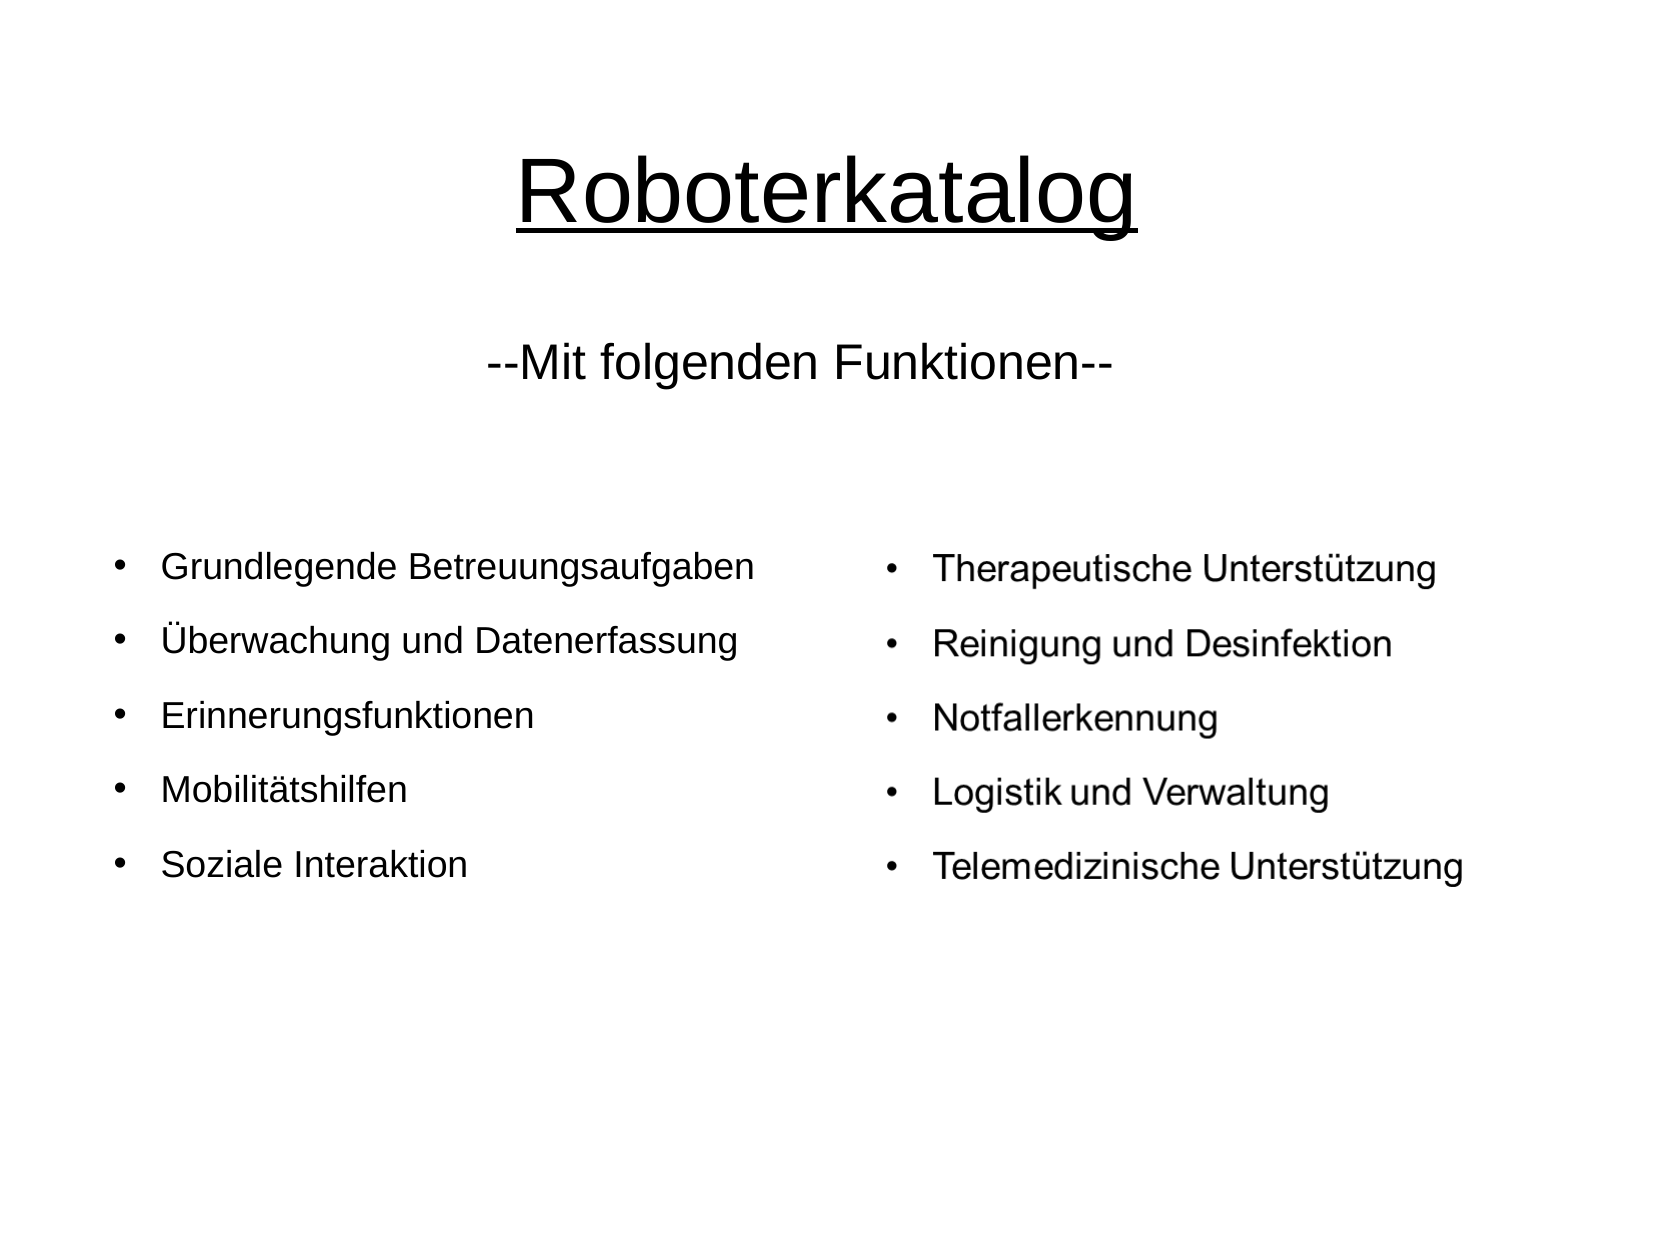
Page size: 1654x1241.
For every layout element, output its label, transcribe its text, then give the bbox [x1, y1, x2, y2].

picture [864, 532, 1487, 912]
list Grundlegende Betreuungsaufgaben Überwachung und Datenerfassung Erinnerungsfunktionen Mobilitätshilfen Soziale Interaktion [113, 541, 814, 1209]
list --Mit folgenden Funktionen-- [113, 289, 1487, 390]
title Roboterkatalog [113, 66, 1541, 306]
